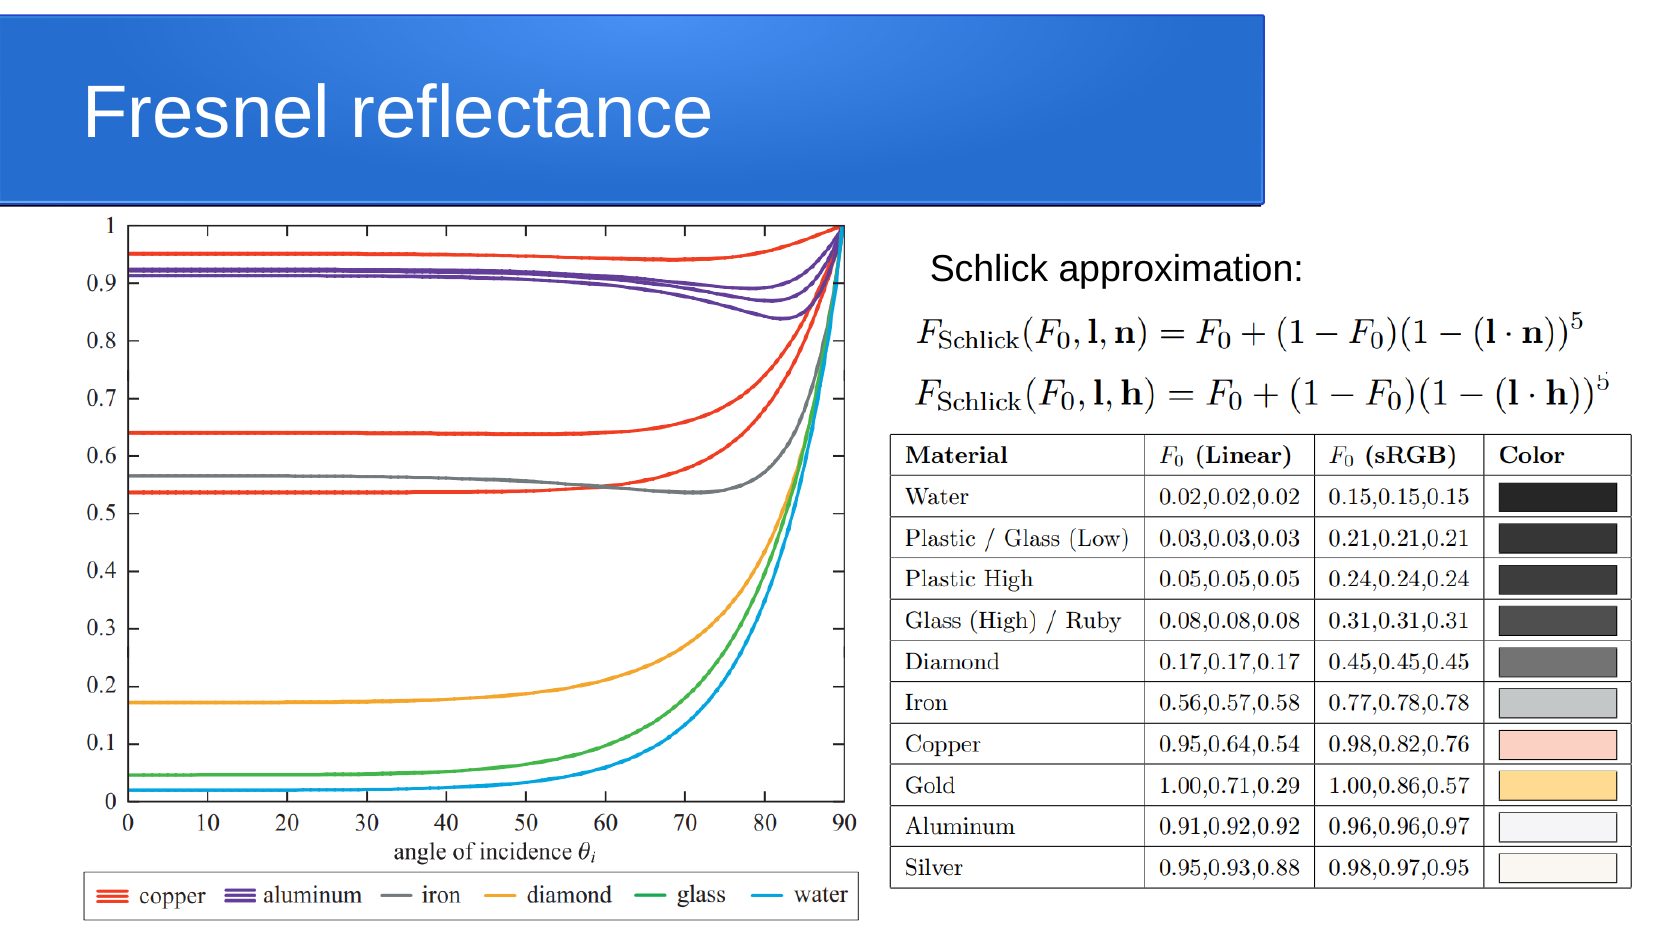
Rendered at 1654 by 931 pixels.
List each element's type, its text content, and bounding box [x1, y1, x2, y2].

text_box Schlick approximation: [915, 240, 1381, 339]
picture [0, 209, 1654, 931]
subtitle [946, 224, 1571, 293]
title Fresnel reflectance [82, 35, 1235, 189]
